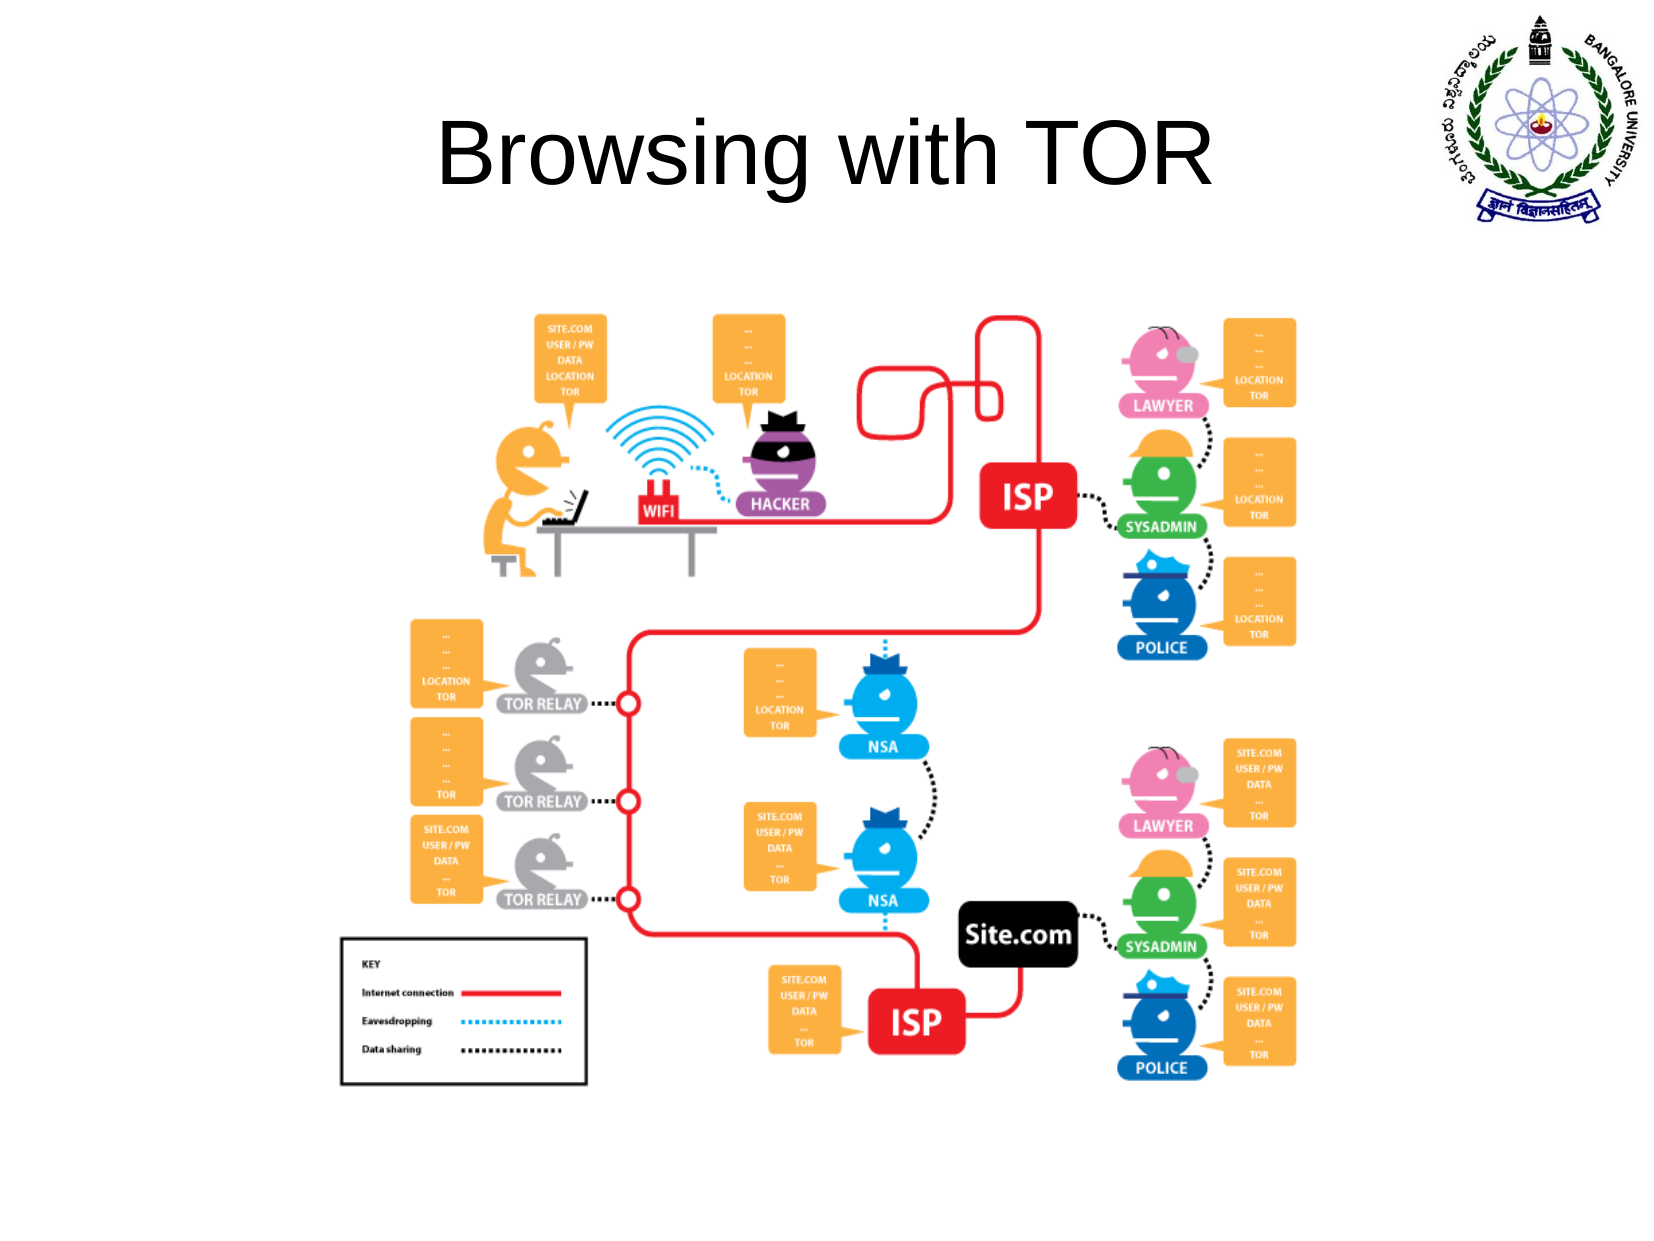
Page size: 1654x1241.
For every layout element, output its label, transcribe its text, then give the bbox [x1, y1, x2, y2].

picture [294, 256, 1358, 1122]
picture [1425, 5, 1654, 231]
title Browsing with TOR [82, 49, 1571, 257]
